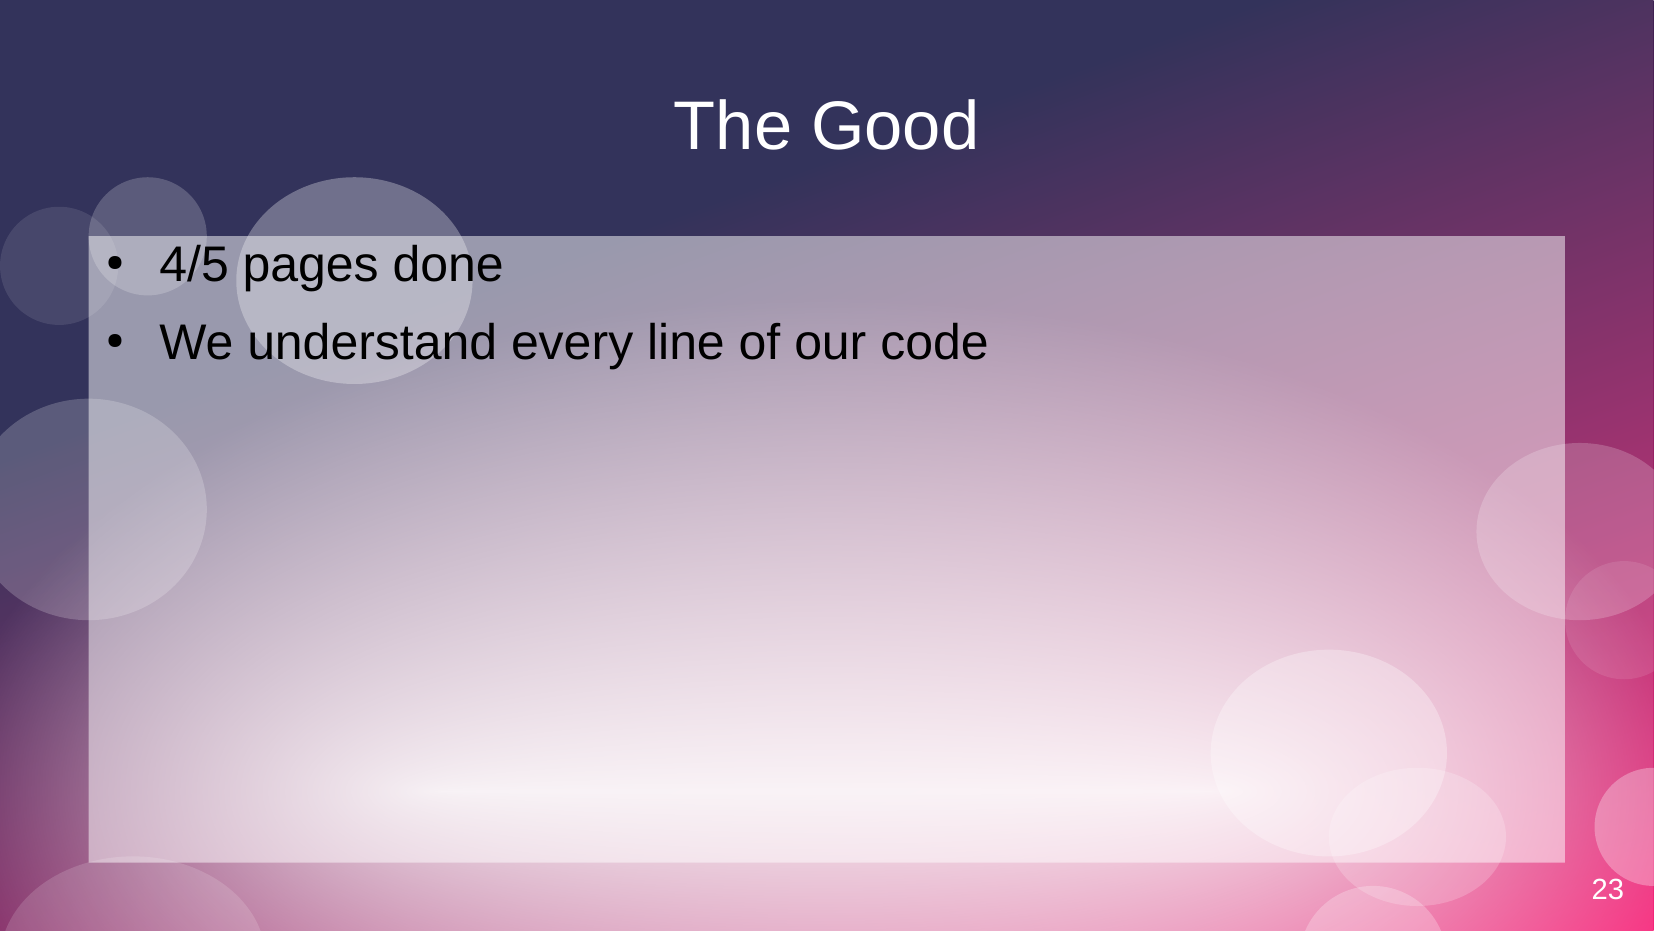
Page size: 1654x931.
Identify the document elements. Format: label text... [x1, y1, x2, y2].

list 4/5 pages done We understand every line of our code [88, 236, 1565, 863]
title The Good [88, 44, 1565, 207]
